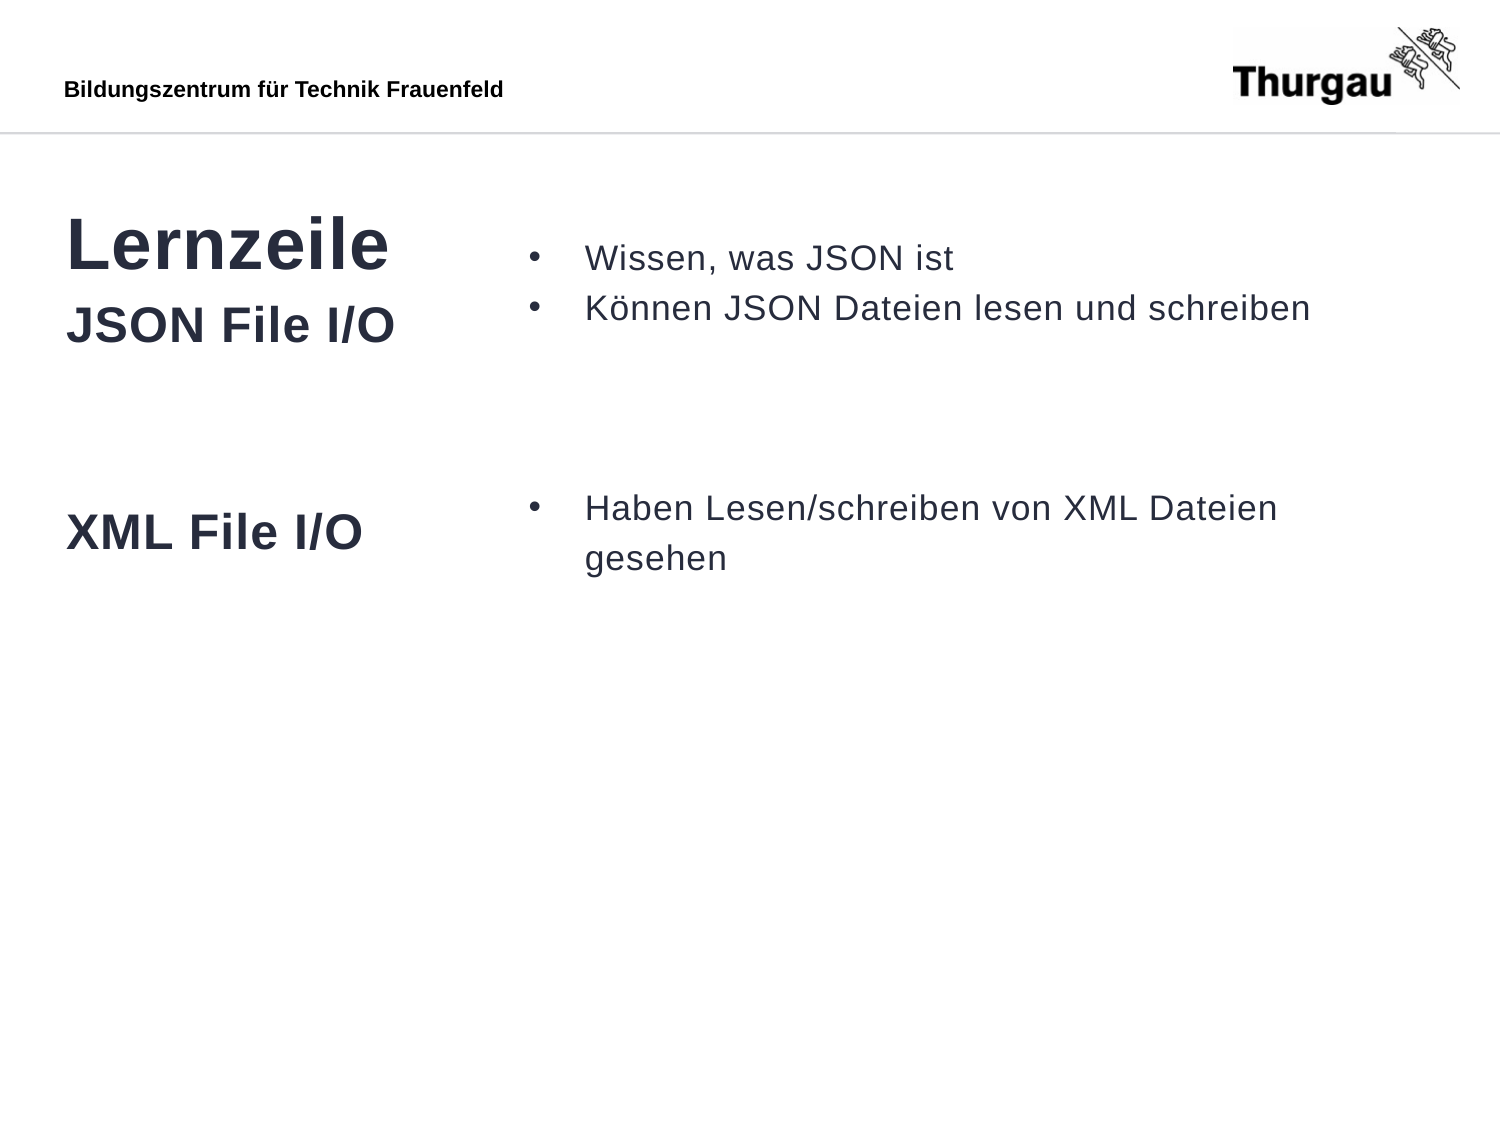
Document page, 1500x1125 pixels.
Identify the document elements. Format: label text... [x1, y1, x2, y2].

text_box Lernzeile JSON File I/O XML File I/O [51, 208, 422, 587]
text_box Bildungszentrum für Technik Frauenfeld [48, 65, 667, 115]
text_box Wissen, was JSON ist Können JSON Dateien lesen und schreiben Haben Lesen/schreiben von XML Dateien gesehen [513, 219, 1435, 1042]
picture [1233, 27, 1460, 105]
